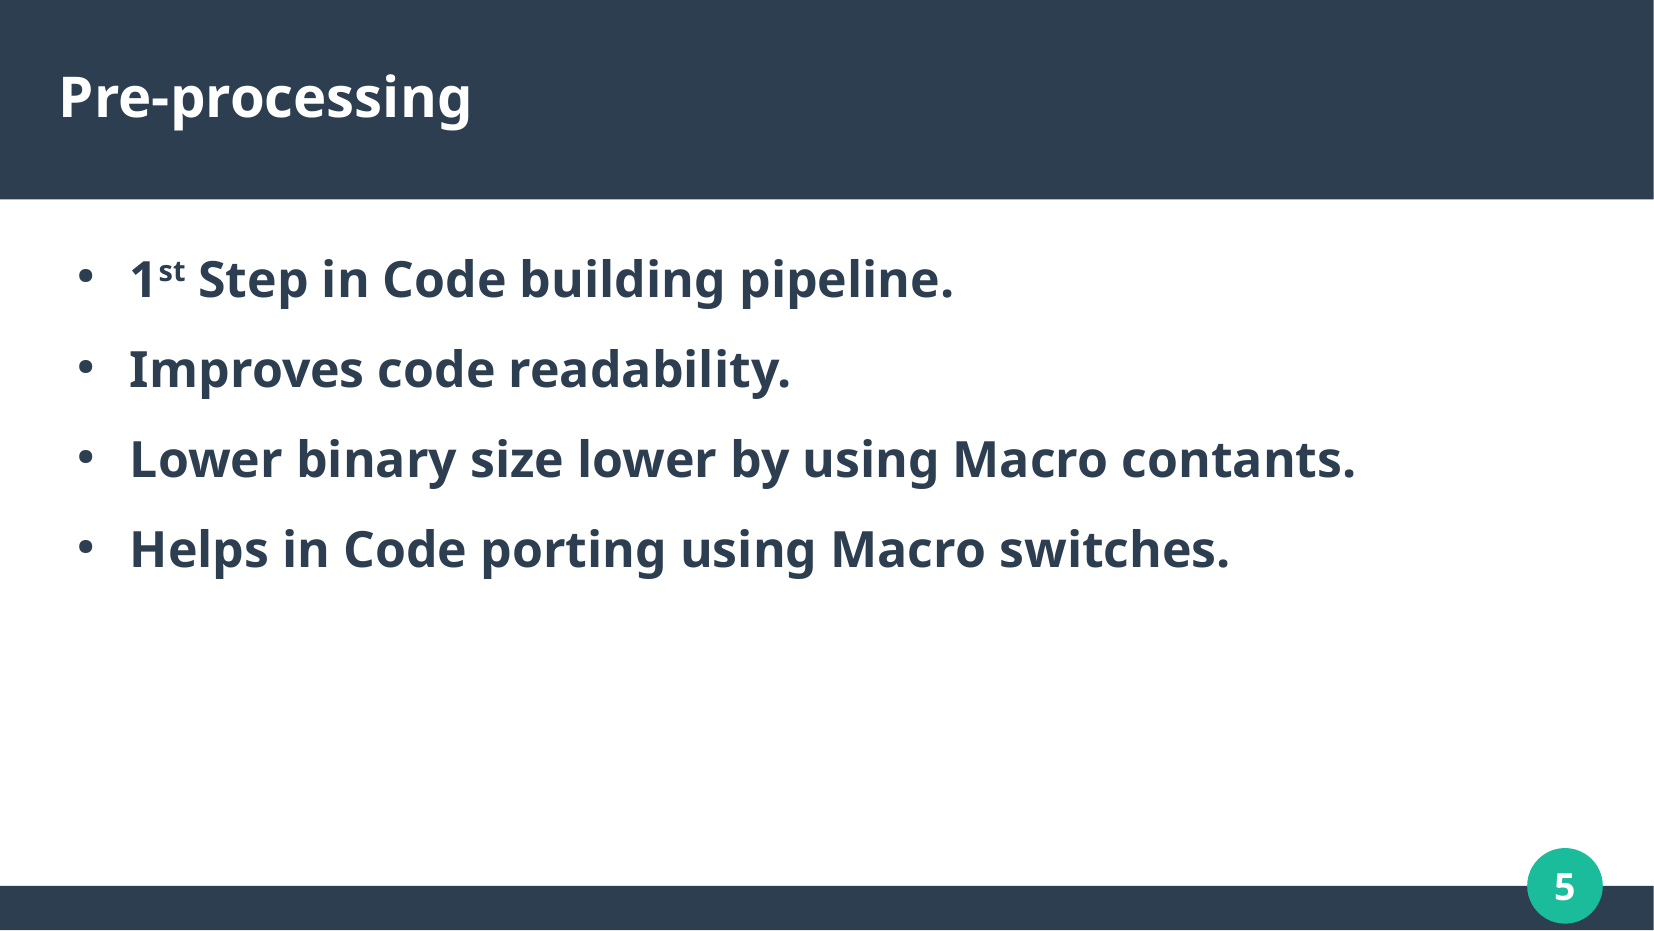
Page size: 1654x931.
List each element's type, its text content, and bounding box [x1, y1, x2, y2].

list 1st Step in Code building pipeline. Improves code readability. Lower binary size lower by using Macro contants. Helps in Code porting using Macro switches. [59, 243, 1595, 864]
title Pre-processing [59, 37, 1595, 156]
